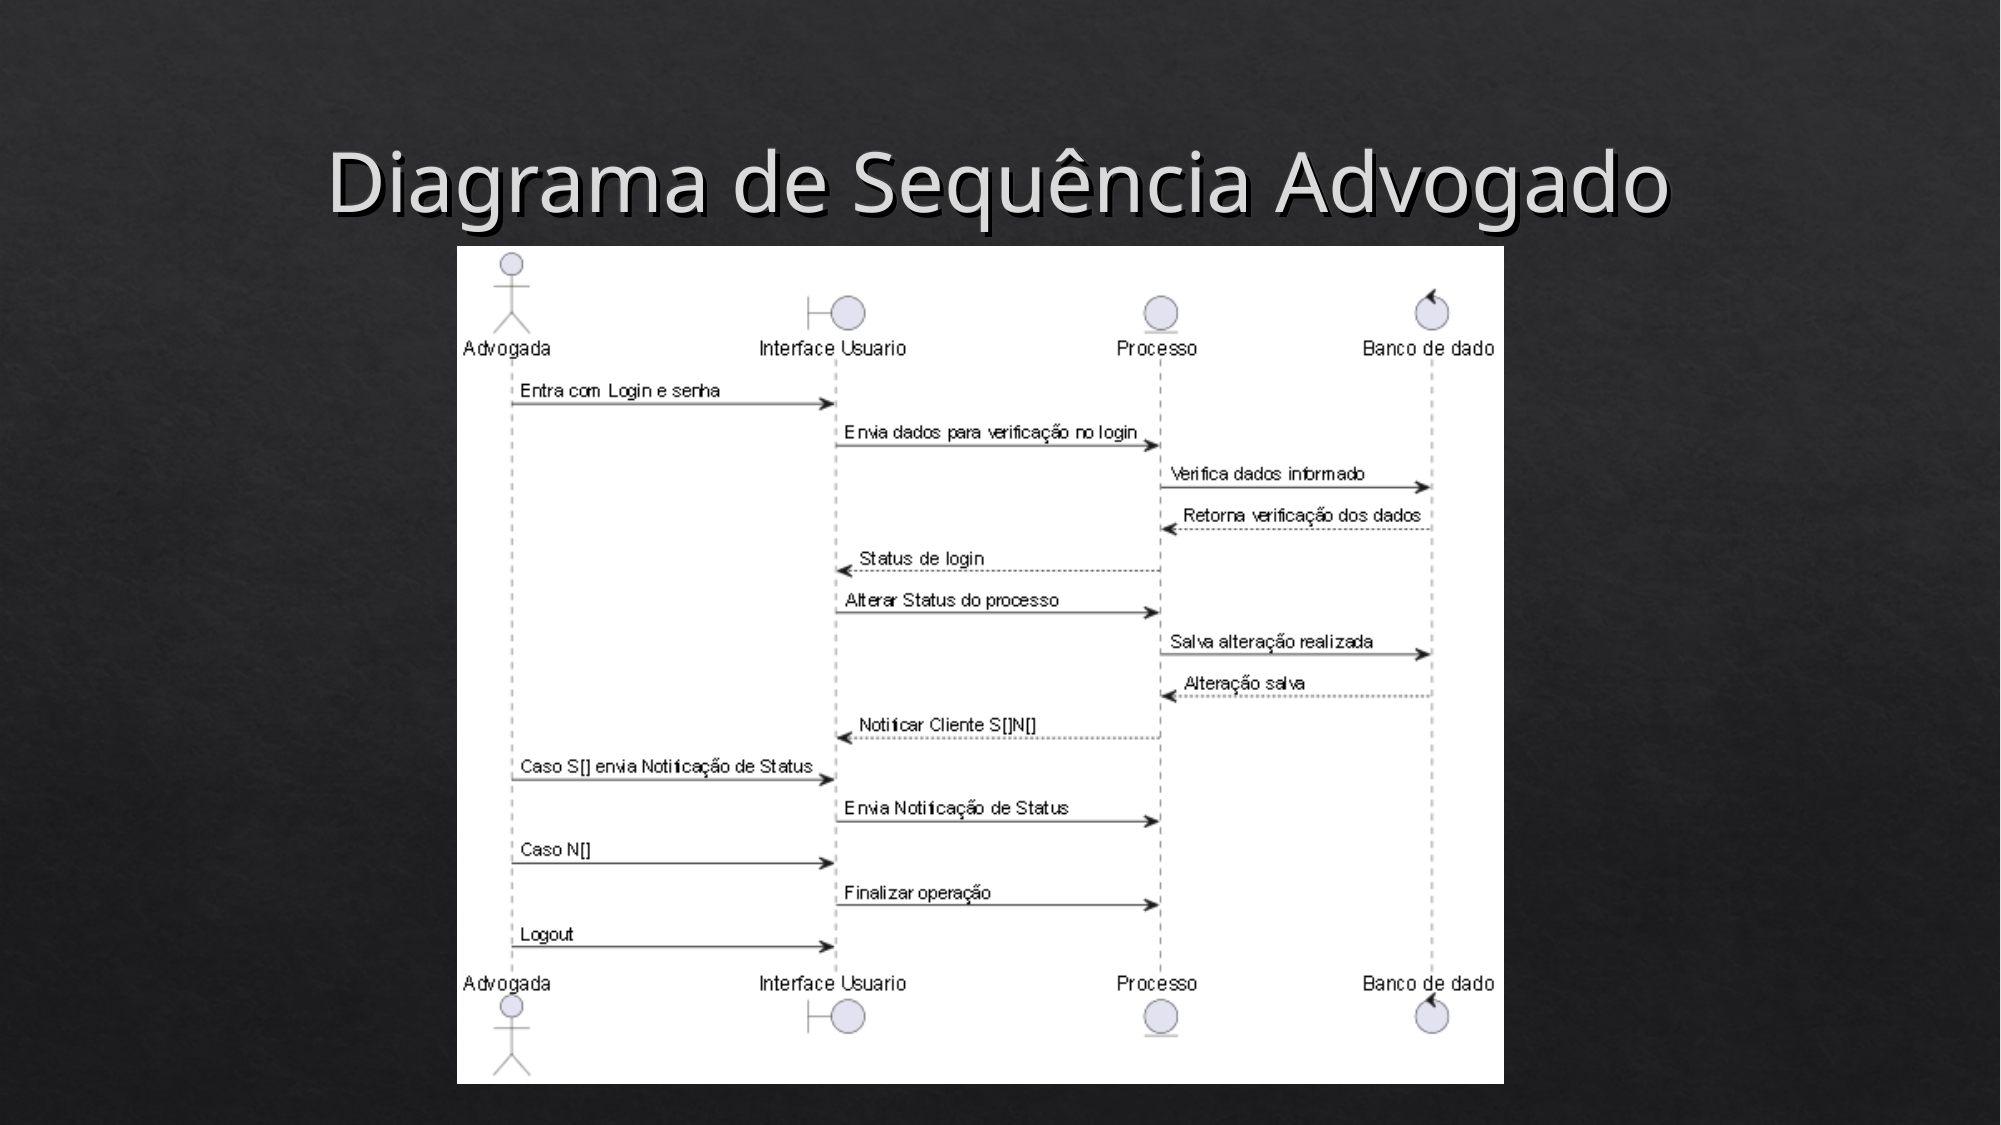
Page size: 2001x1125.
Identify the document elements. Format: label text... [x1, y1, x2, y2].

picture [457, 246, 1504, 1084]
title Diagrama de Sequência Advogado [149, 99, 1849, 260]
